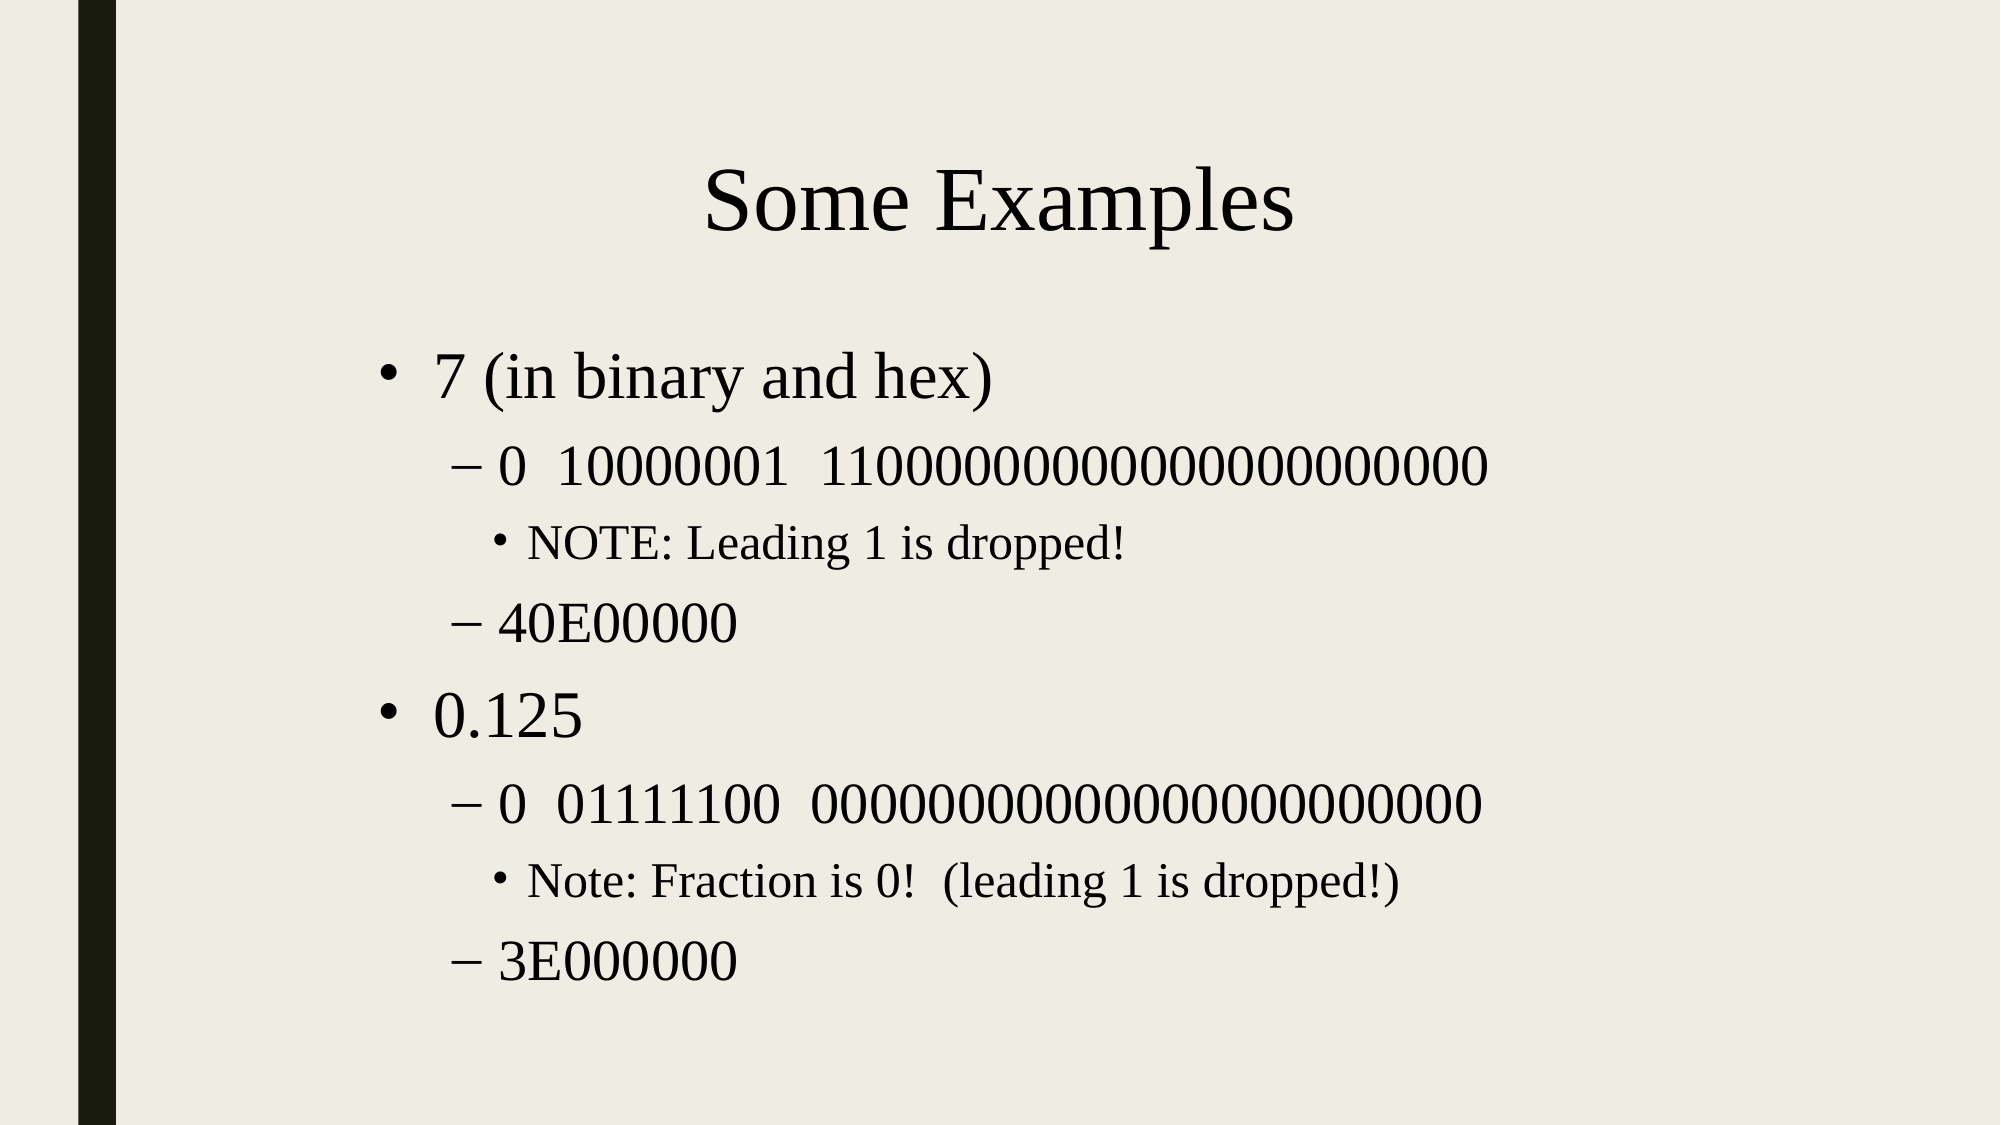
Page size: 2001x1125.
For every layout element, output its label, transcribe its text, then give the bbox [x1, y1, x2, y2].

text_box 7 (in binary and hex) 0 10000001 11000000000000000000000 NOTE: Leading 1 is dropped! 40E00000 0.125 0 01111100 00000000000000000000000 Note: Fraction is 0! (leading 1 is dropped!) 3E000000 [362, 324, 1638, 1000]
text_box Some Examples [362, 99, 1638, 288]
